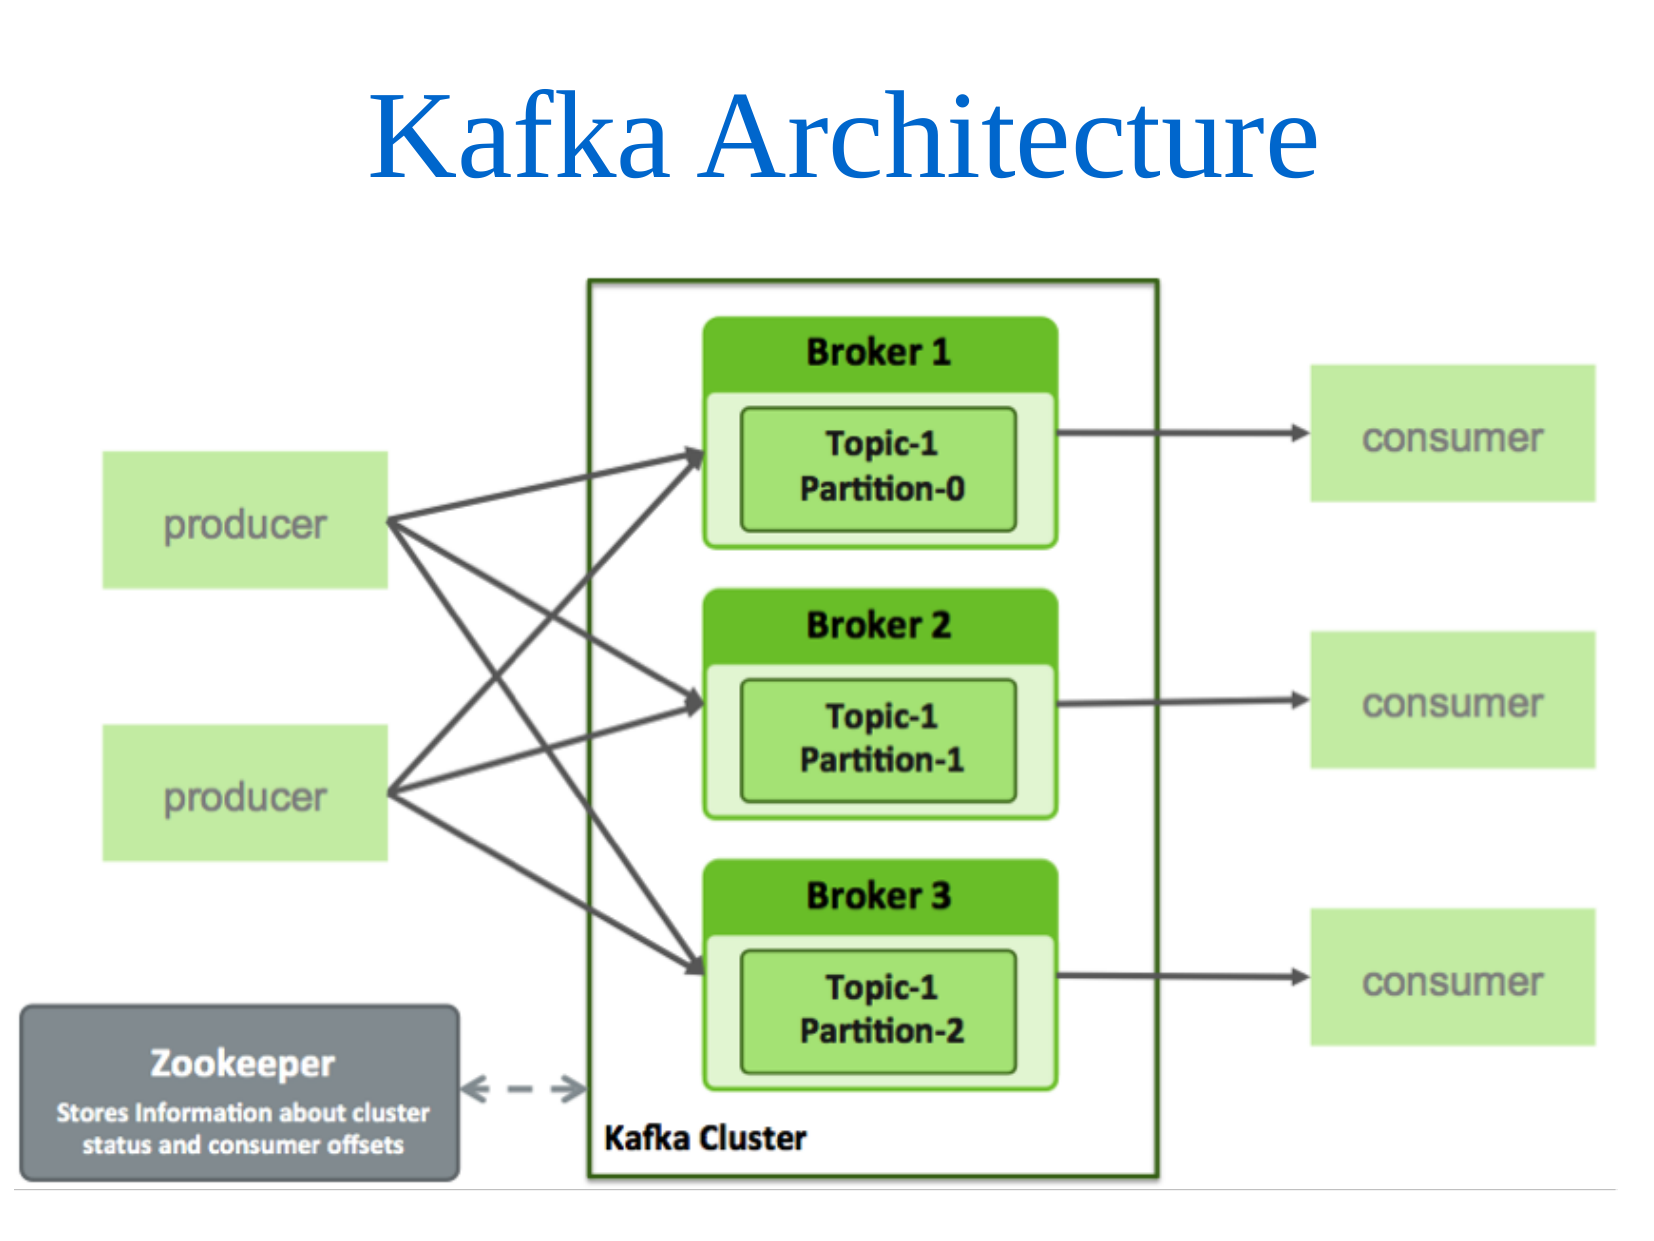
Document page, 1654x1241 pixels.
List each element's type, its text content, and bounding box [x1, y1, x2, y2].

picture [14, 271, 1618, 1192]
title Kafka Architecture [100, 31, 1589, 239]
